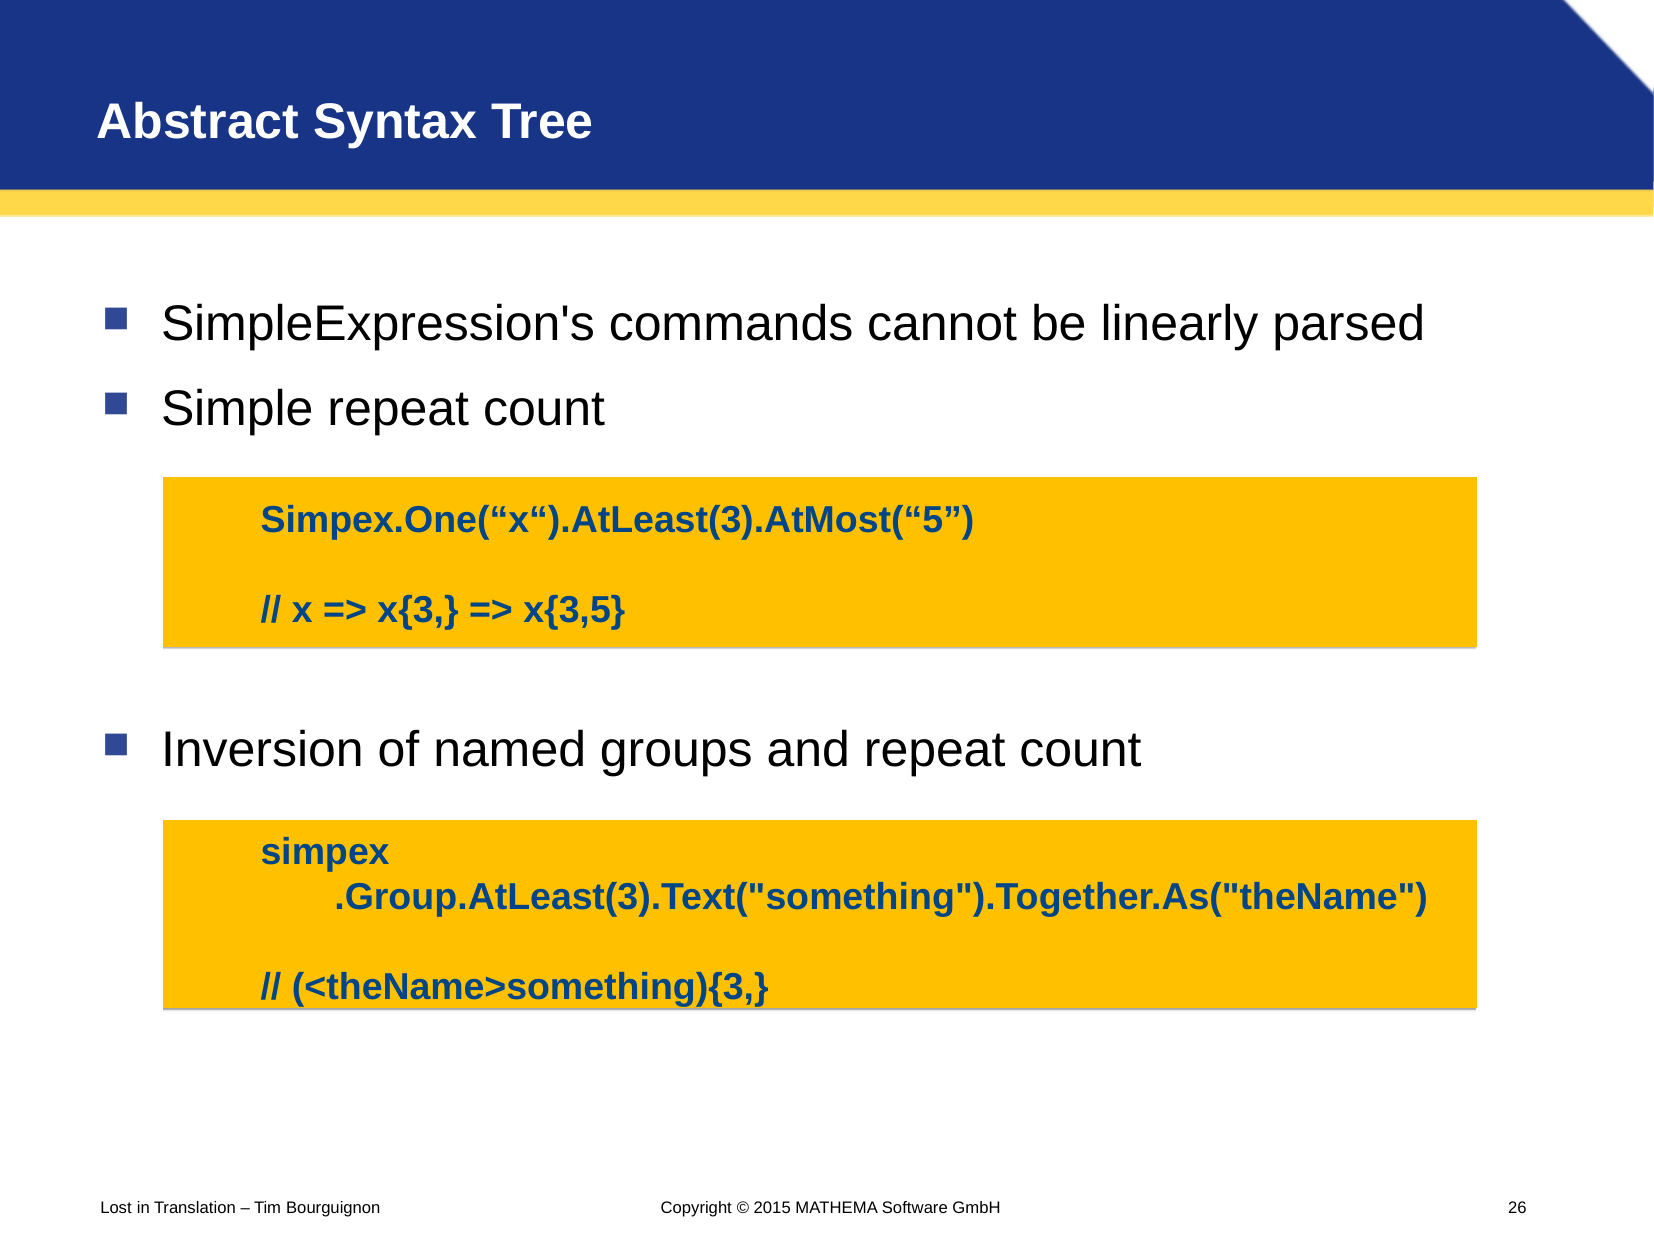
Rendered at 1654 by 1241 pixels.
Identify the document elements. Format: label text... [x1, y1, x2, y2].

picture [0, 0, 1654, 1241]
text_box simpex .Group.AtLeast(3).Text("something").Together.As("theName") // (<theName>something){3,} [163, 820, 1477, 1008]
title Abstract Syntax Tree [96, 75, 1168, 167]
text_box Simpex.One(“x“).AtLeast(3).AtMost(“5”) // x => x{3,} => x{3,5} [163, 477, 1477, 647]
list SimpleExpression's commands cannot be linearly parsed Simple repeat count Inversion of named groups and repeat count [101, 295, 1528, 1139]
